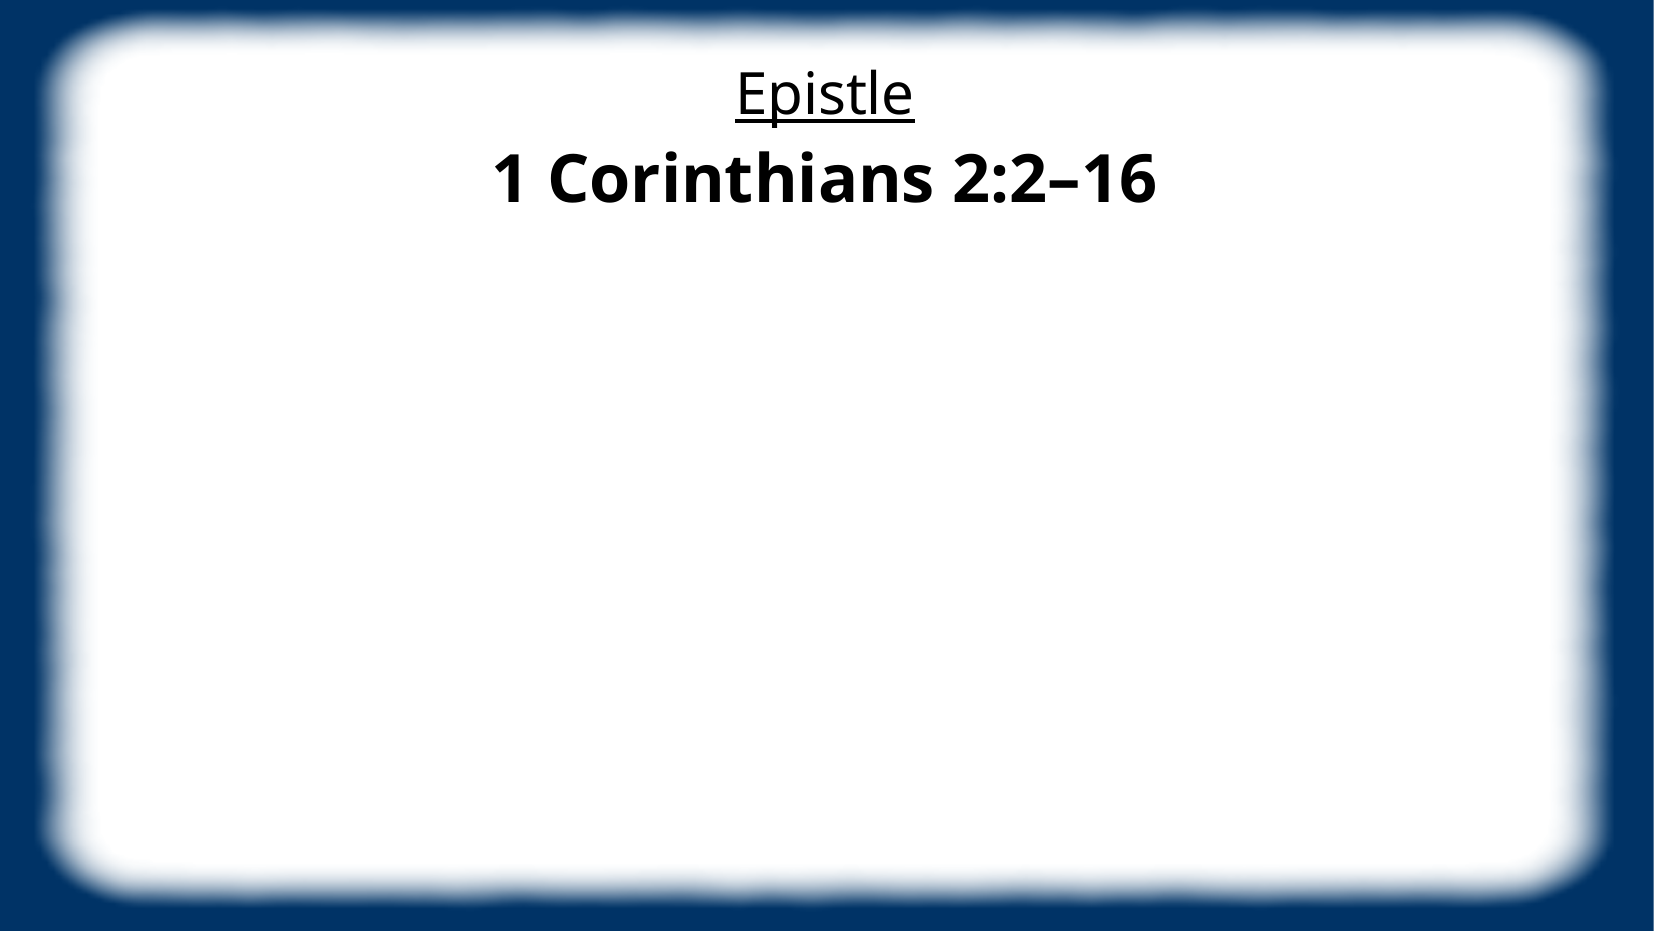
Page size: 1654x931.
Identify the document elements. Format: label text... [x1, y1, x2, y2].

text_box Epistle 1 Corinthians 2:2–16 [90, 45, 1561, 226]
picture [0, 0, 1654, 931]
